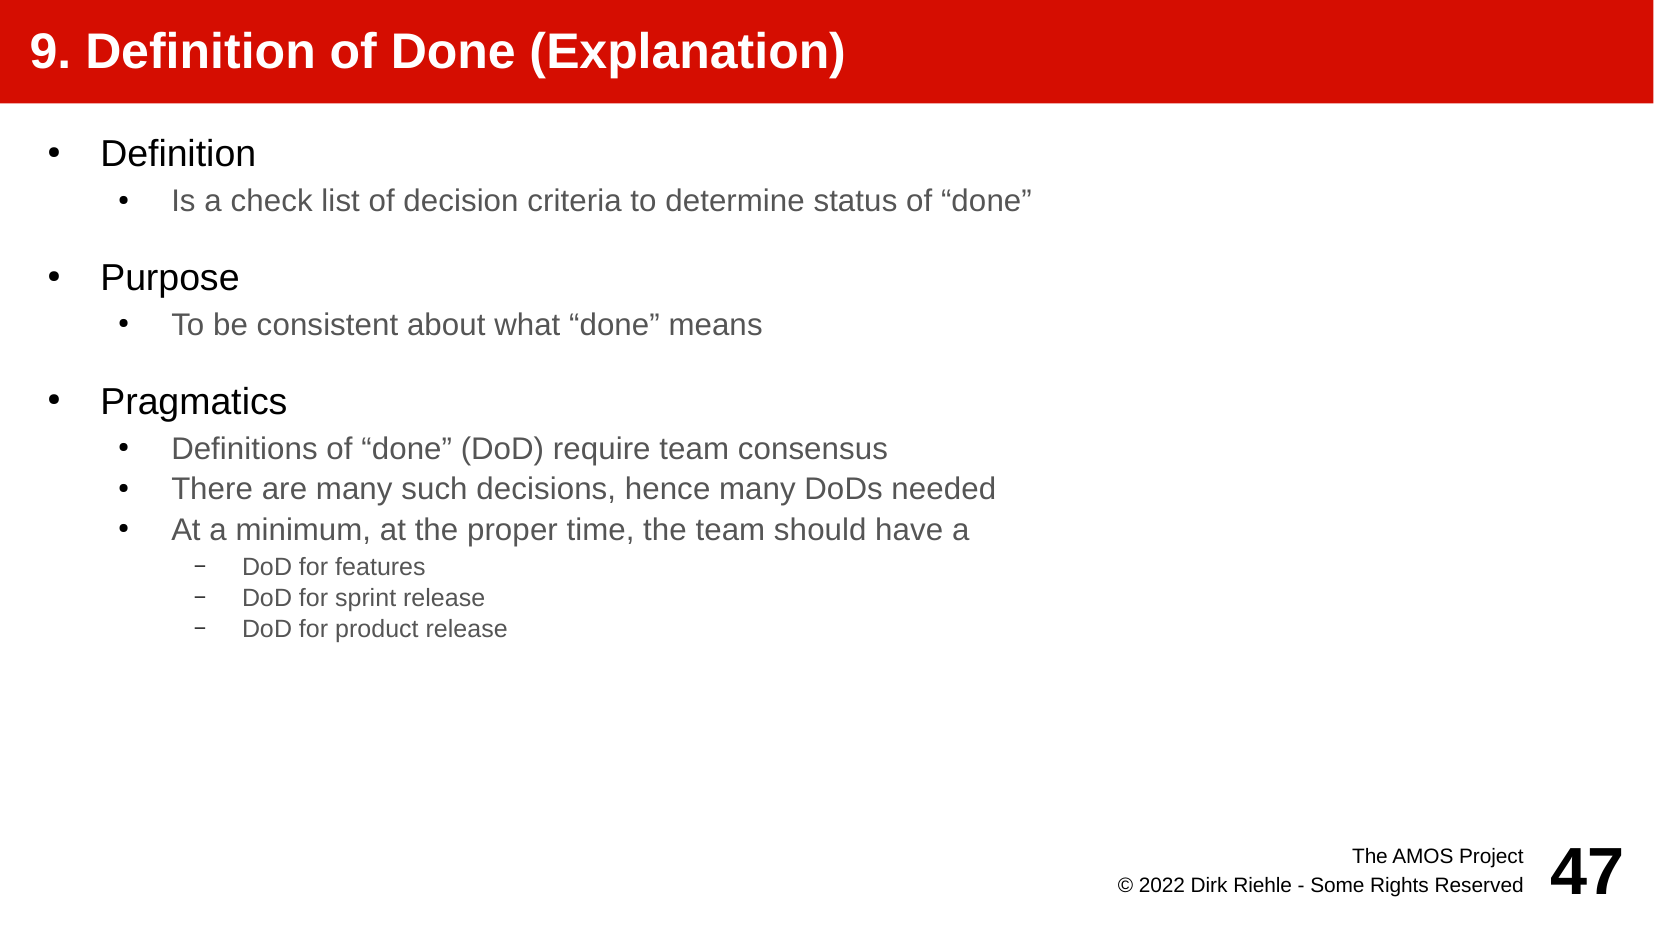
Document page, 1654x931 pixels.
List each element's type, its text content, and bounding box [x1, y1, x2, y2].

title 9. Definition of Done (Explanation) [0, 0, 1654, 104]
list Definition Is a check list of decision criteria to determine status of “done” Purpose To be consistent about what “done” means Pragmatics Definitions of “done” (DoD) require team consensus There are many such decisions, hence many DoDs needed At a minimum, at the proper time, the team should have a DoD for features DoD for sprint release DoD for product release [29, 132, 1625, 813]
